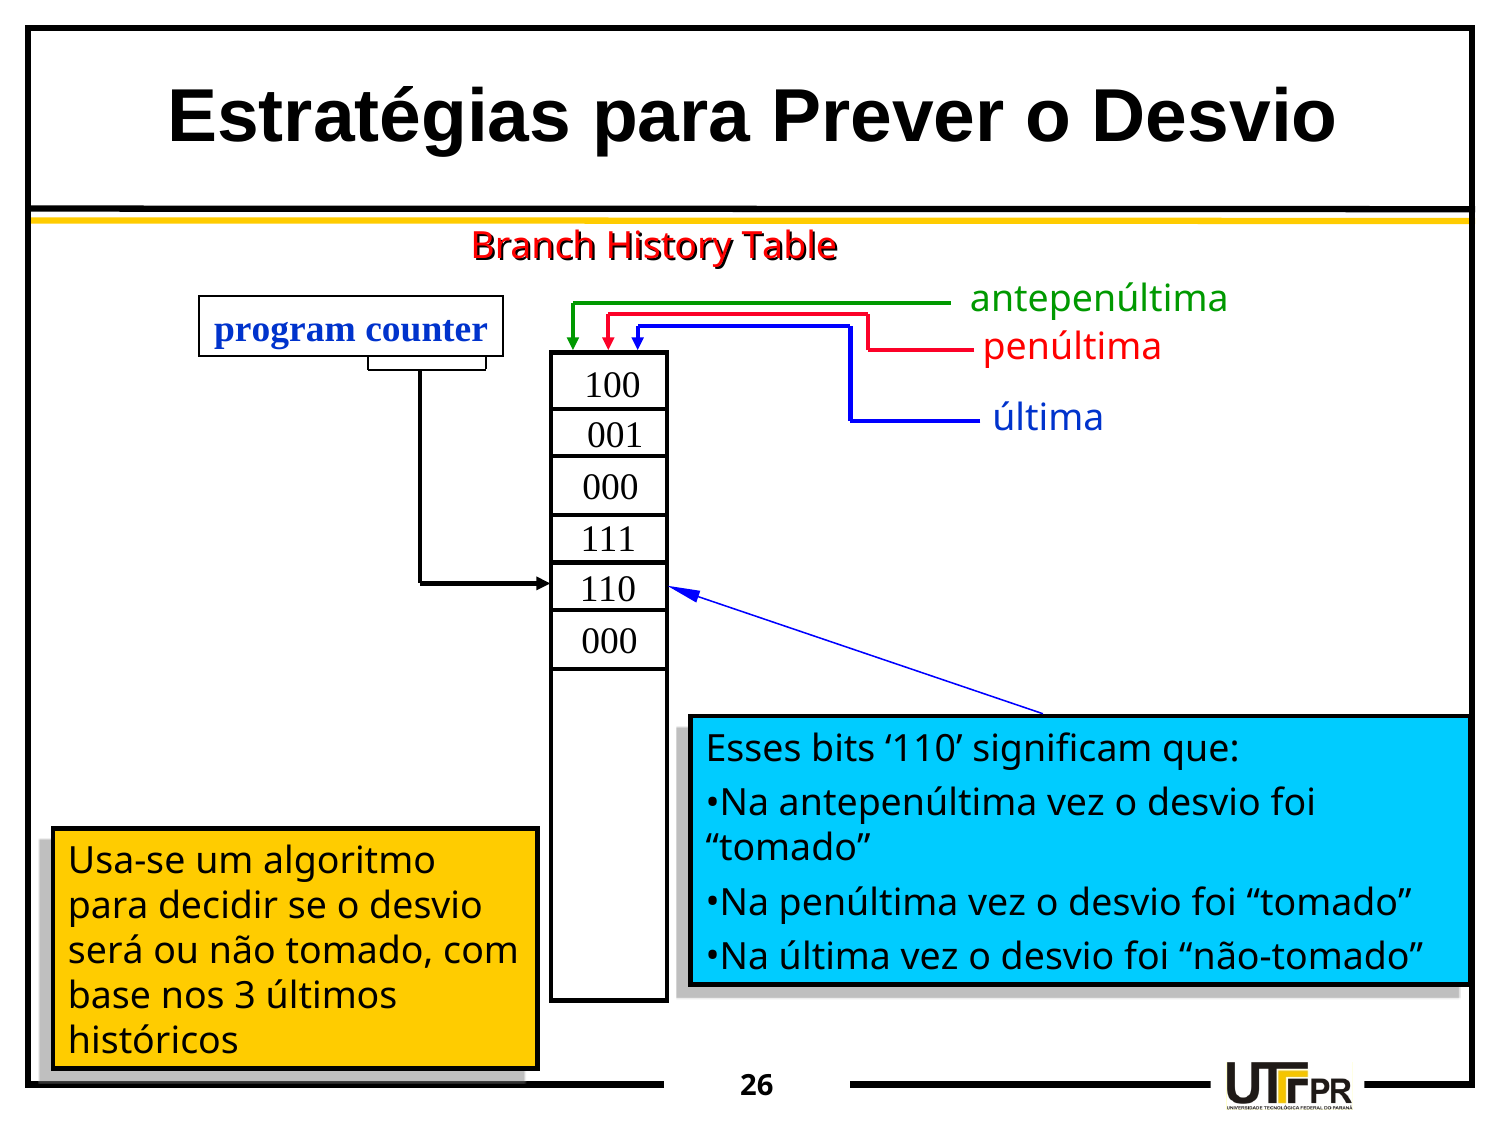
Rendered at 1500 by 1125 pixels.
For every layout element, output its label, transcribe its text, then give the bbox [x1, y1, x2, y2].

text_box última [977, 385, 1120, 446]
text_box antepenúltima [955, 266, 1244, 327]
text_box 111 [550, 515, 668, 556]
text_box Esses bits ‘110’ significam que: Na antepenúltima vez o desvio foi “tomado” Na penúltima vez o desvio foi “tomado” Na última vez o desvio foi “não-tomado” [690, 716, 1471, 985]
text_box 000 [553, 458, 668, 515]
text_box program counter [199, 296, 504, 356]
text_box 000 [551, 617, 668, 669]
picture [1226, 1062, 1353, 1110]
text_box 110 [549, 556, 668, 617]
text_box 001 [563, 402, 668, 463]
text_box Usa-se um algoritmo para decidir se o desvio será ou não tomado, com base nos 3 últimos históricos [53, 828, 538, 1069]
text_box penúltima [967, 314, 1178, 375]
text_box 100 [560, 352, 665, 407]
title Estratégias para Prever o Desvio [29, 73, 1477, 168]
text_box Branch History Table [455, 213, 853, 274]
